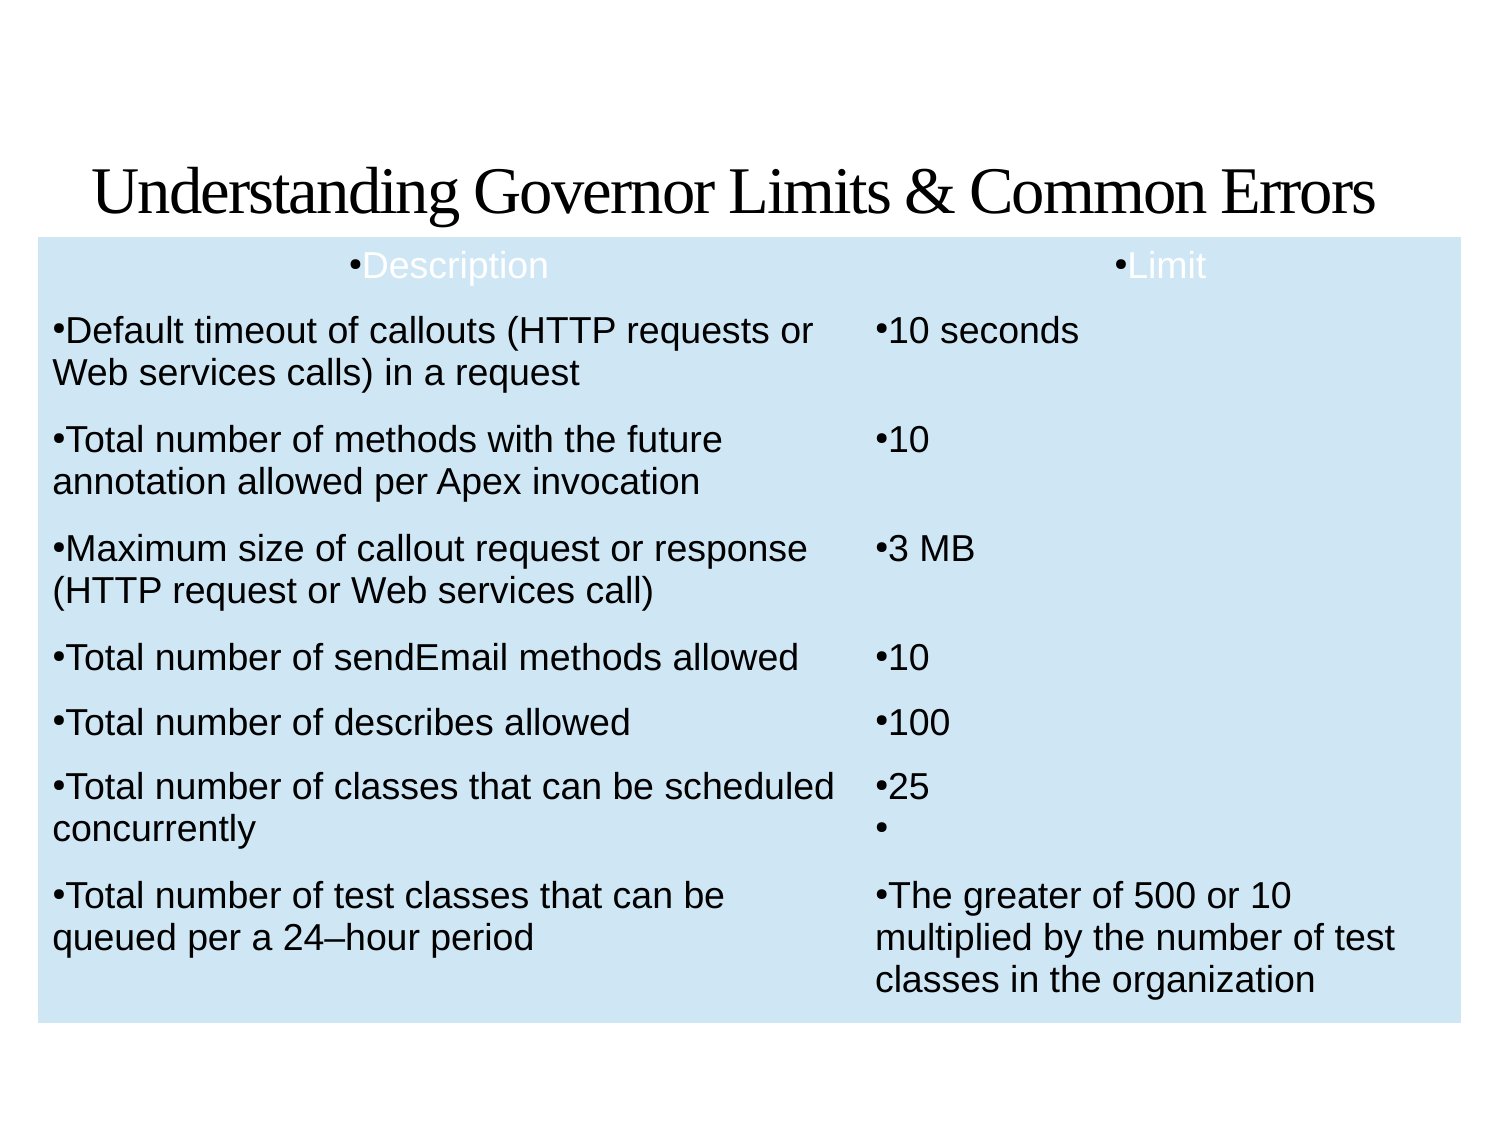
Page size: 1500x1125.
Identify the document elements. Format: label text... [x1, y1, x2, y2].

table_cell Total number of describes allowed [38, 694, 860, 758]
table_cell Total number of classes that can be scheduled concurrently [38, 758, 860, 867]
table_cell 10 seconds [860, 302, 1461, 411]
table_cell The greater of 500 or 10 multiplied by the number of test classes in the organization [860, 867, 1461, 1023]
table_cell 25 [860, 758, 1461, 867]
table_cell Total number of test classes that can be queued per a 24–hour period [38, 867, 860, 1023]
table_cell Maximum size of callout request or response (HTTP request or Web services call) [38, 520, 860, 629]
table_header Limit [860, 237, 1461, 302]
table_cell 10 [860, 629, 1461, 694]
table_header Description [38, 237, 860, 302]
table_cell Total number of sendEmail methods allowed [38, 629, 860, 694]
title Understanding Governor Limits & Common Errors [76, 137, 1427, 237]
table_cell 100 [860, 694, 1461, 758]
table_cell Total number of methods with the future annotation allowed per Apex invocation [38, 411, 860, 520]
table_cell 10 [860, 411, 1461, 520]
table_cell 3 MB [860, 520, 1461, 629]
table_cell Default timeout of callouts (HTTP requests or Web services calls) in a request [38, 302, 860, 411]
